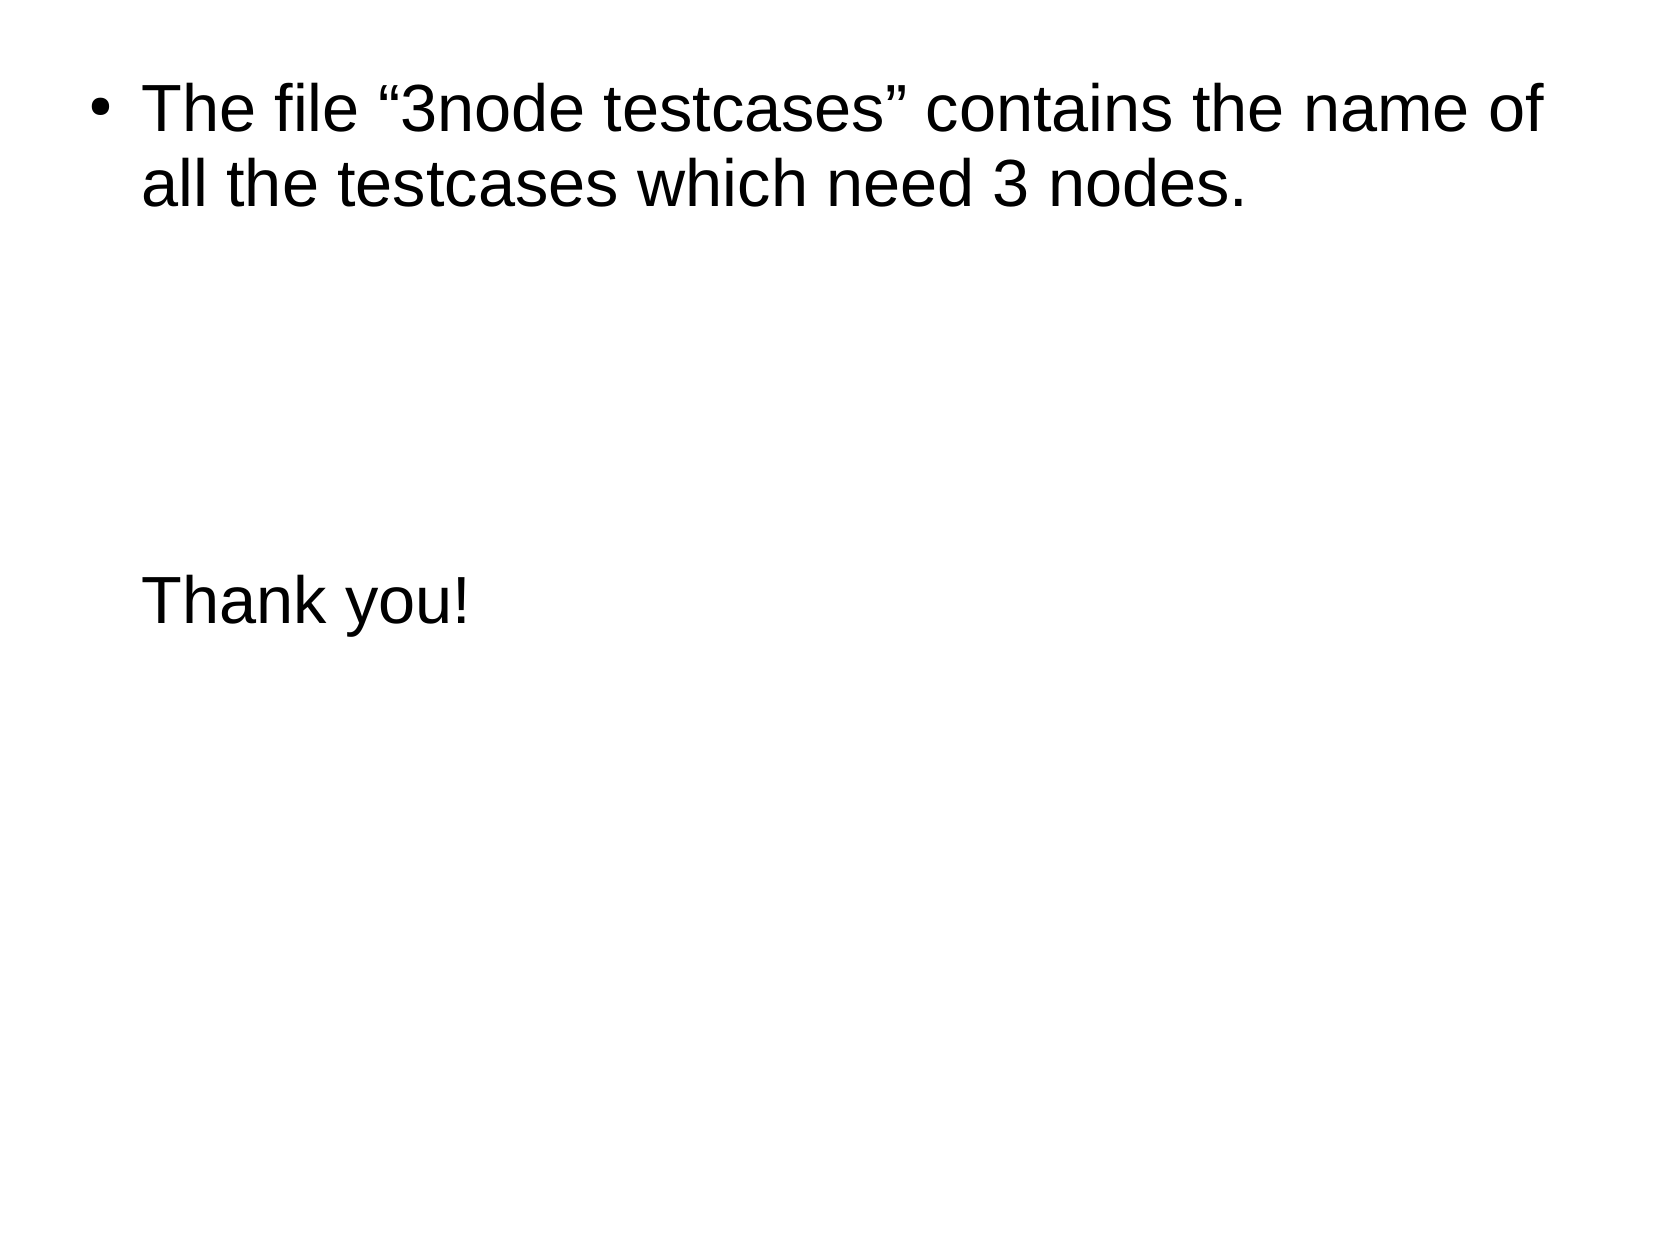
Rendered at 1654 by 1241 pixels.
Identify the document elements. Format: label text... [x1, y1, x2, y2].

list The file “3node testcases” contains the name of all the testcases which need 3 nodes. Thank you! [70, 70, 1559, 791]
